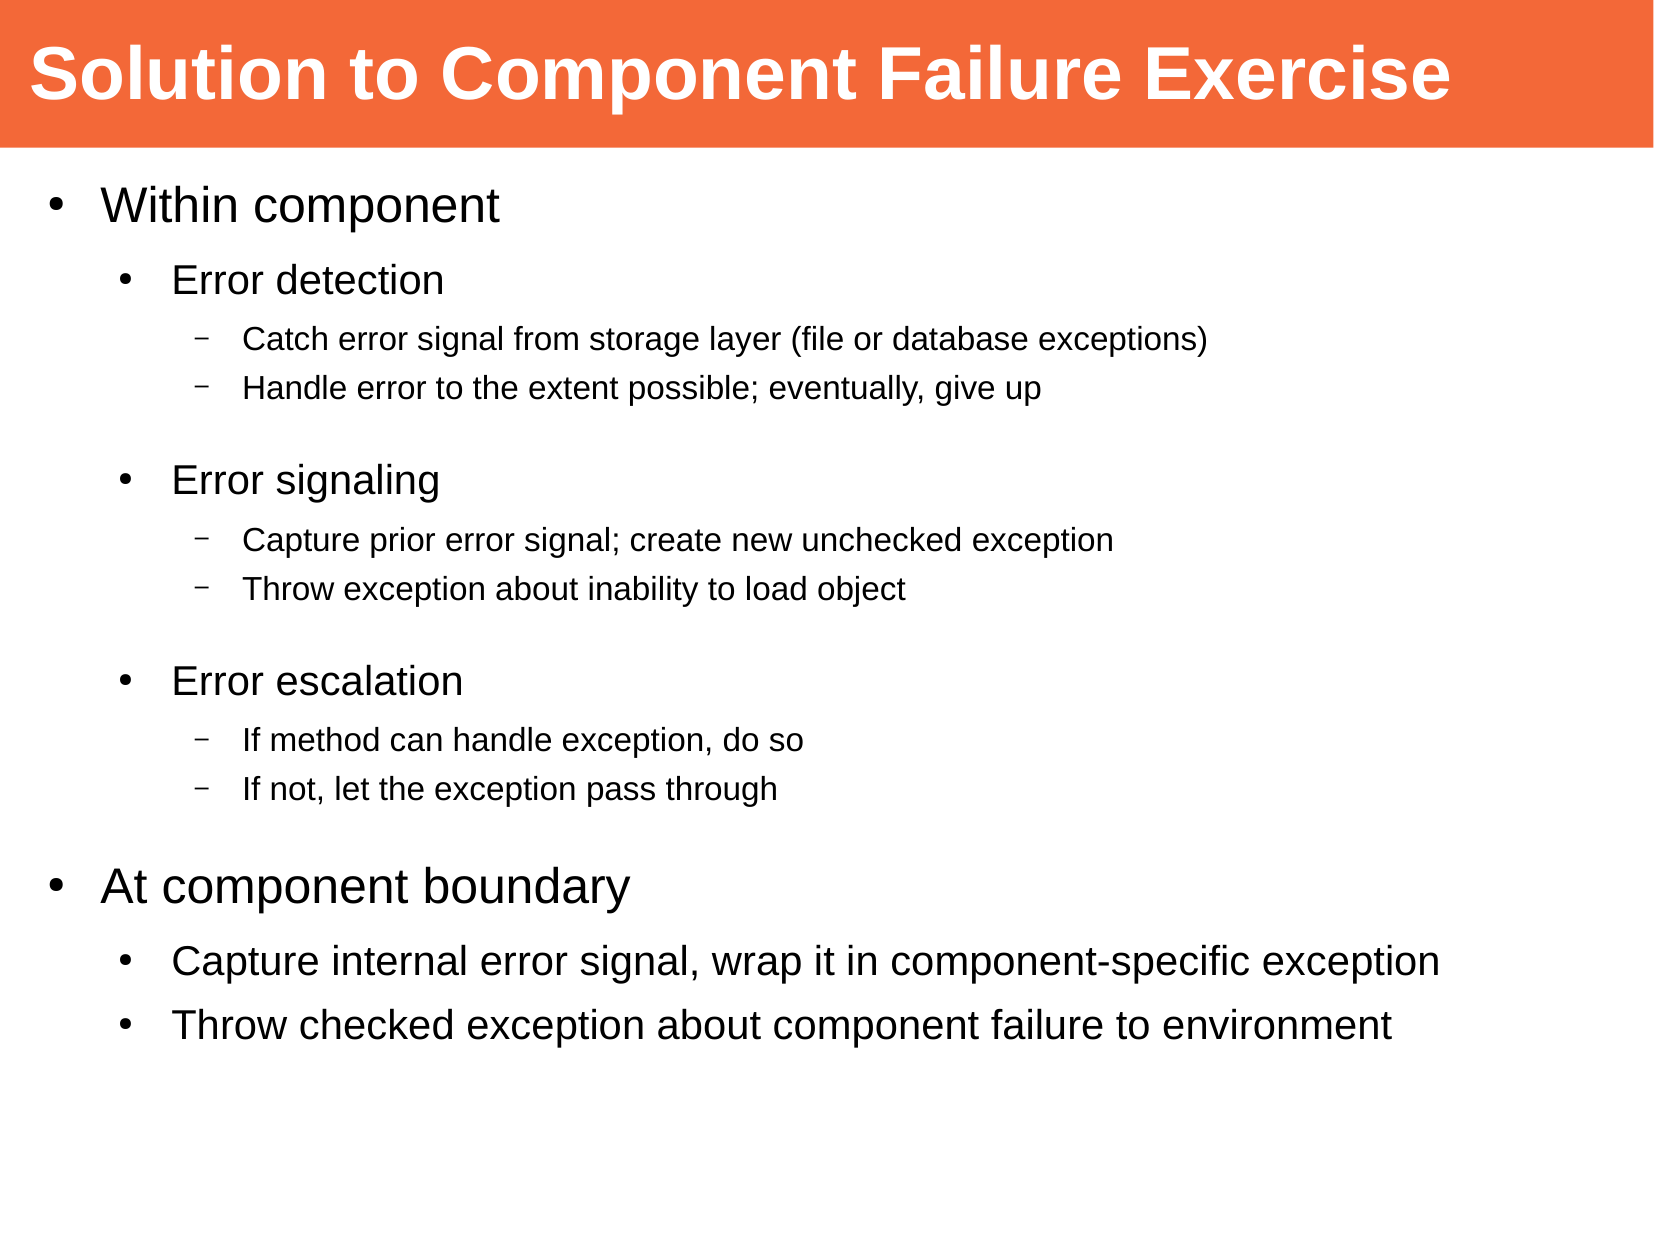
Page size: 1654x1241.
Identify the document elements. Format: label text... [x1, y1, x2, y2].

list Within component Error detection Catch error signal from storage layer (file or database exceptions) Handle error to the extent possible; eventually, give up Error signaling Capture prior error signal; create new unchecked exception Throw exception about inability to load object Error escalation If method can handle exception, do so If not, let the exception pass through At component boundary Capture internal error signal, wrap it in component-specific exception Throw checked exception about component failure to environment [29, 177, 1625, 1211]
title Solution to Component Failure Exercise [0, 0, 1654, 148]
